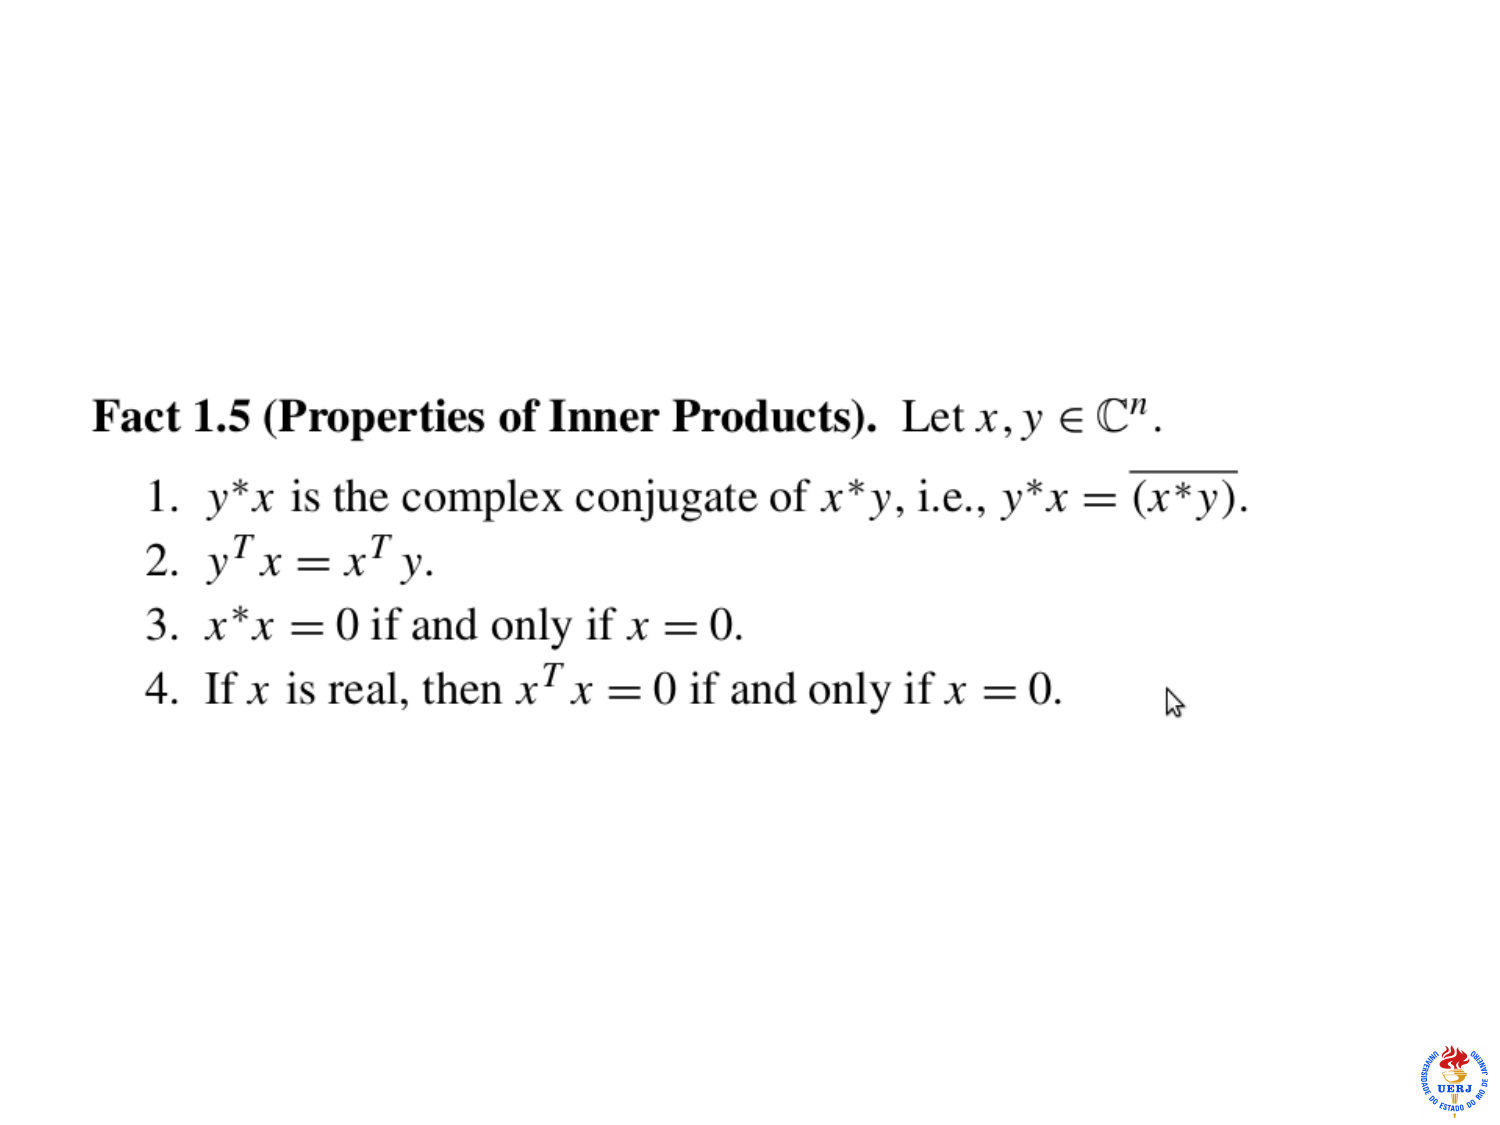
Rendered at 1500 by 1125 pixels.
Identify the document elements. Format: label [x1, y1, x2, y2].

picture [50, 358, 1479, 765]
picture [1421, 1045, 1488, 1118]
